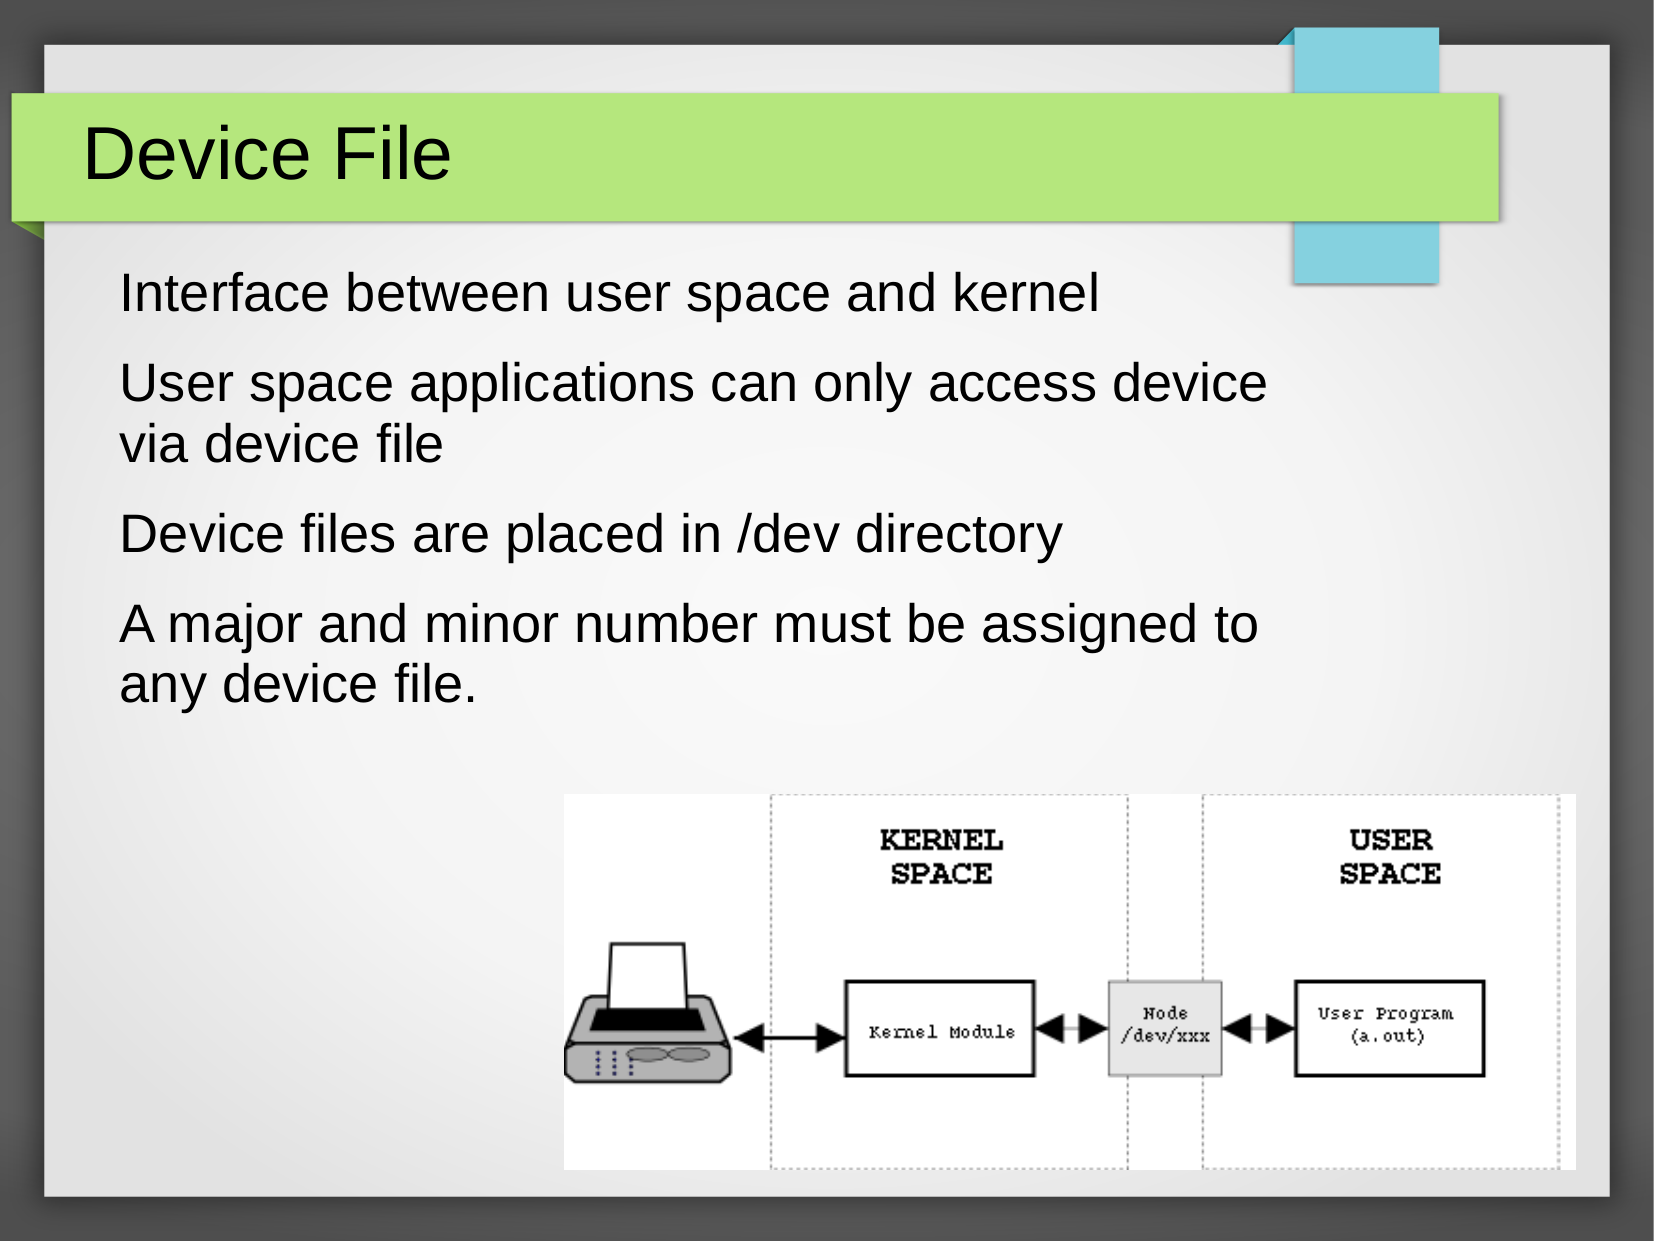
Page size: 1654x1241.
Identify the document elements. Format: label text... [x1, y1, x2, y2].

picture [0, 0, 1654, 1241]
title Device File [82, 94, 1264, 213]
text_box Interface between user space and kernel User space applications can only access device via device file Device files are placed in /dev directory A major and minor number must be assigned to any device file. [105, 255, 1291, 1241]
